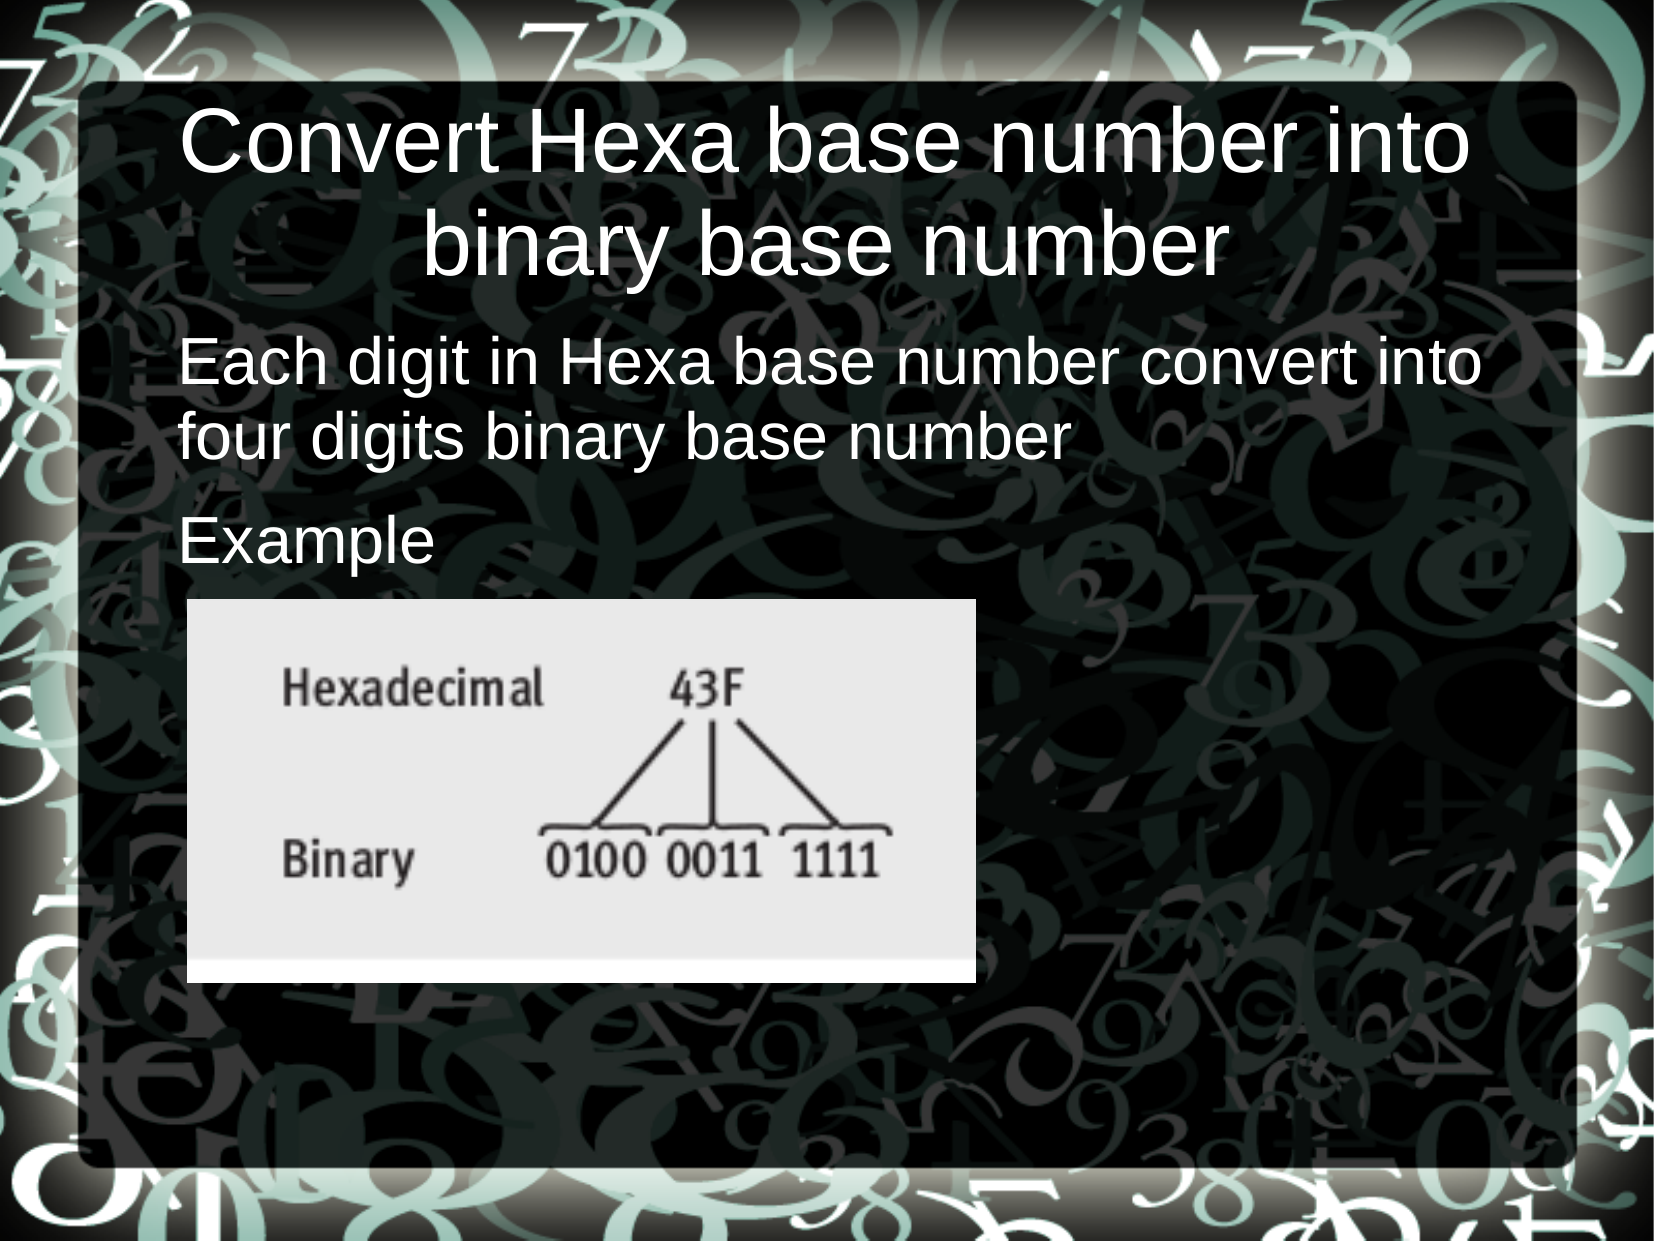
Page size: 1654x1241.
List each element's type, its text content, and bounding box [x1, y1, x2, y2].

list Each digit in Hexa base number convert into four digits binary base number Example [106, 324, 1530, 921]
title Convert Hexa base number into binary base number [82, 88, 1571, 296]
picture [0, 0, 1654, 1241]
